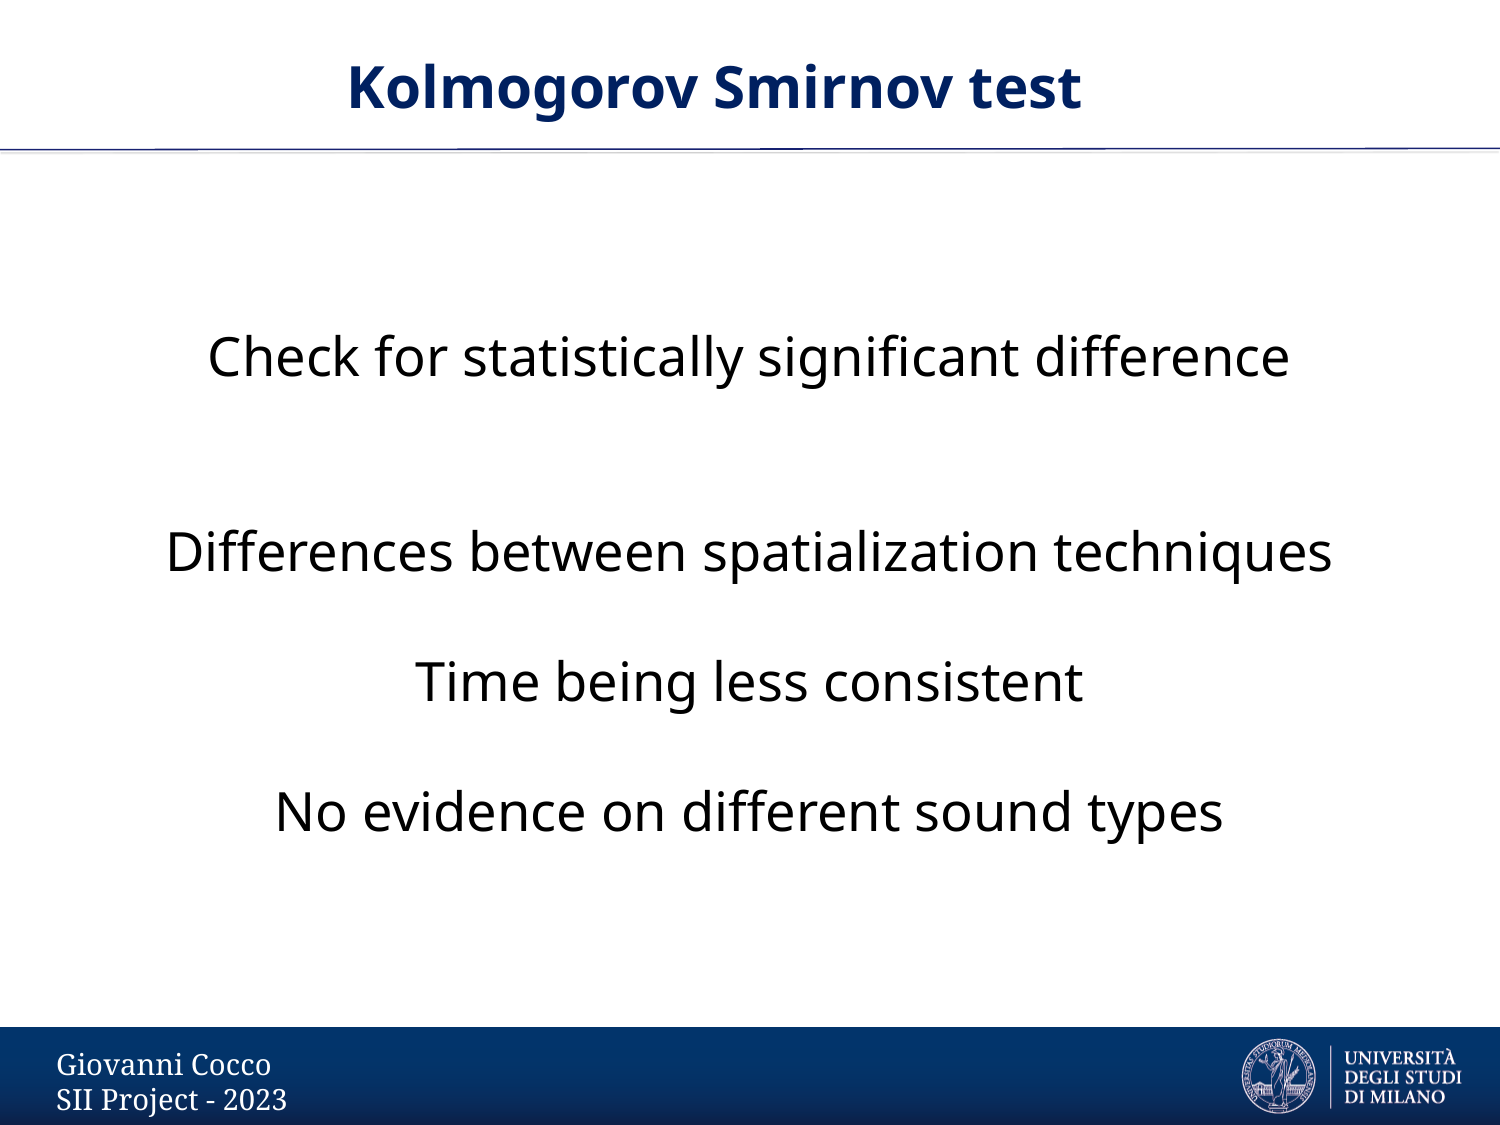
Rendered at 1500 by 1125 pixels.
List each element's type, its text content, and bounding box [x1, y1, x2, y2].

picture [1388, 1027, 1500, 1125]
picture [0, 1027, 112, 1125]
picture [107, 1091, 112, 1101]
text_box Check for statistically significant difference Differences between spatialization techniques Time being less consistent No evidence on different sound types [112, 315, 1388, 1125]
text_box Kolmogorov Smirnov test [29, 43, 1400, 128]
